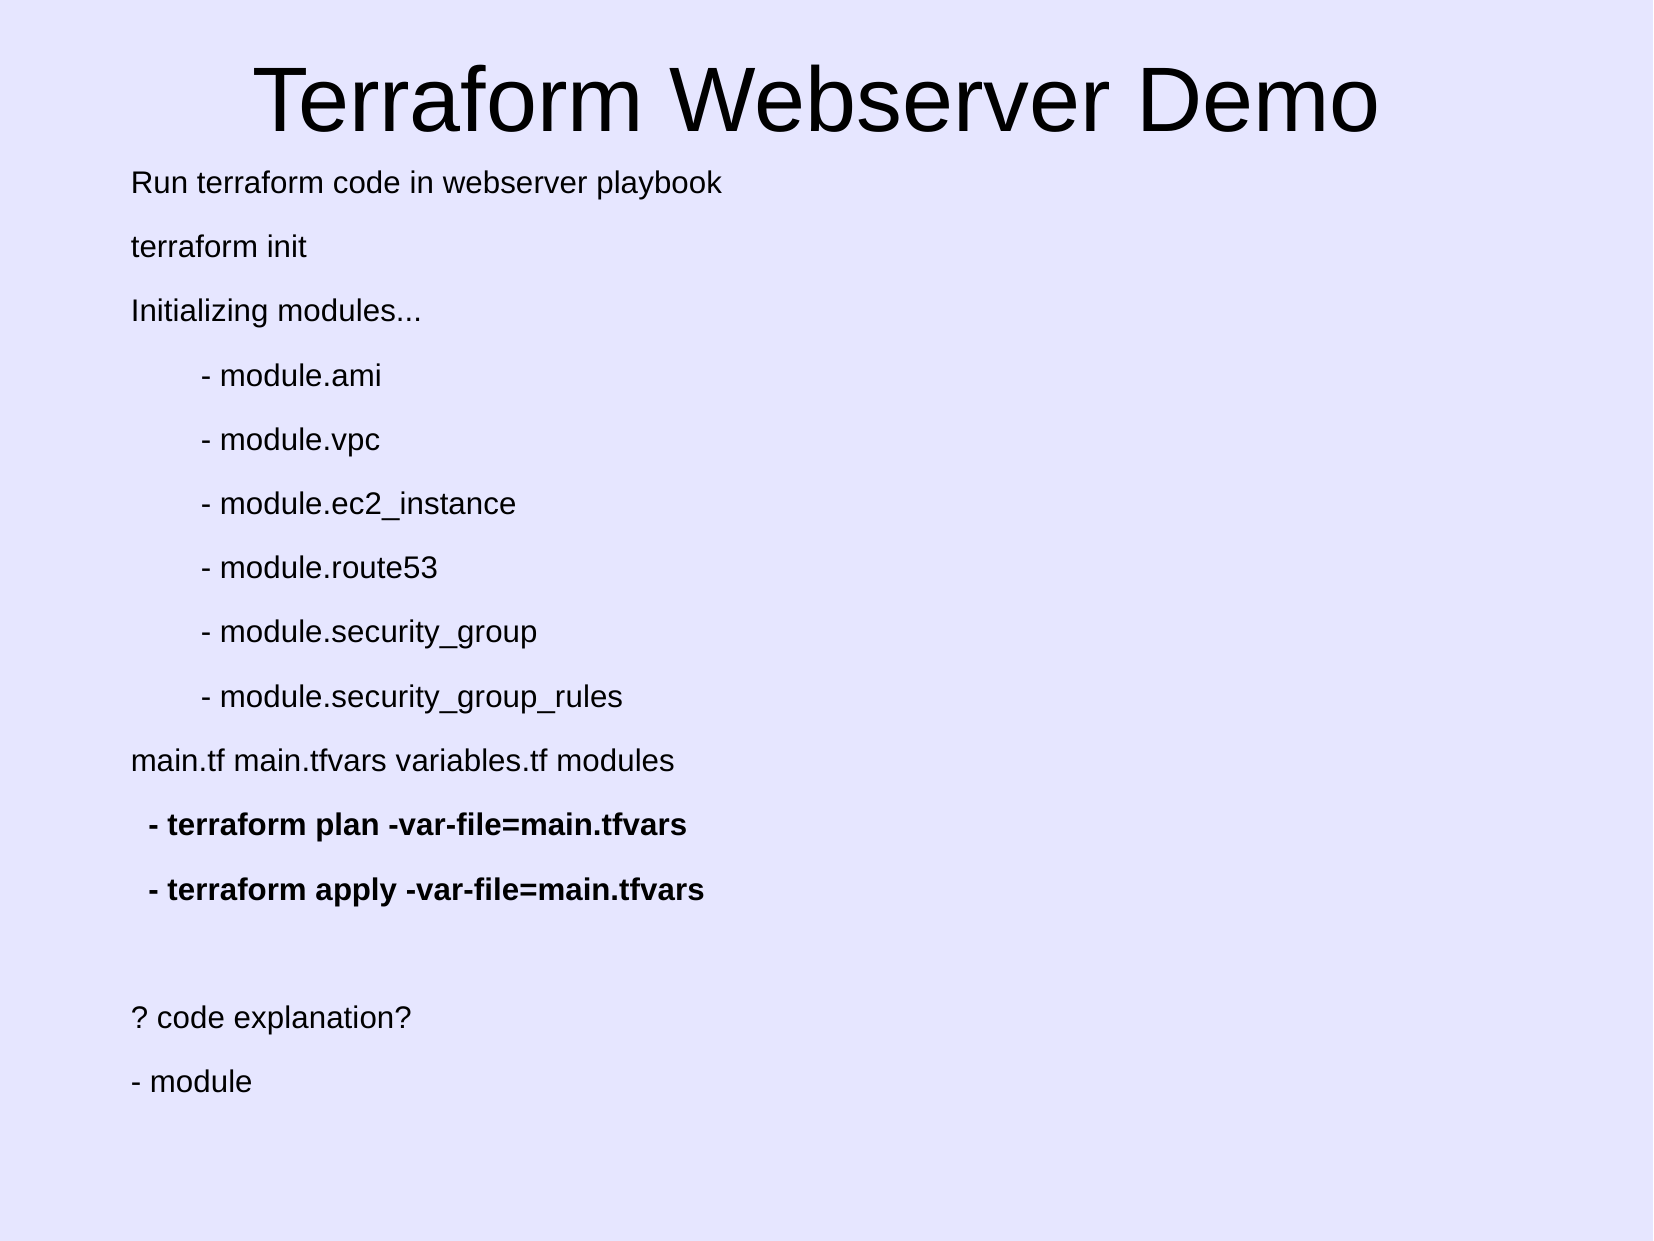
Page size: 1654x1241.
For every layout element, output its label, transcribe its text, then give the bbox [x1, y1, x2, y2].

title Terraform Webserver Demo [149, 48, 1485, 152]
list Run terraform code in webserver playbook terraform init Initializing modules... - module.ami - module.vpc - module.ec2_instance - module.route53 - module.security_group - module.security_group_rules main.tf main.tfvars variables.tf modules - terraform plan -var-file=main.tfvars - terraform apply -var-file=main.tfvars ? code explanation? - module [59, 165, 1571, 1186]
